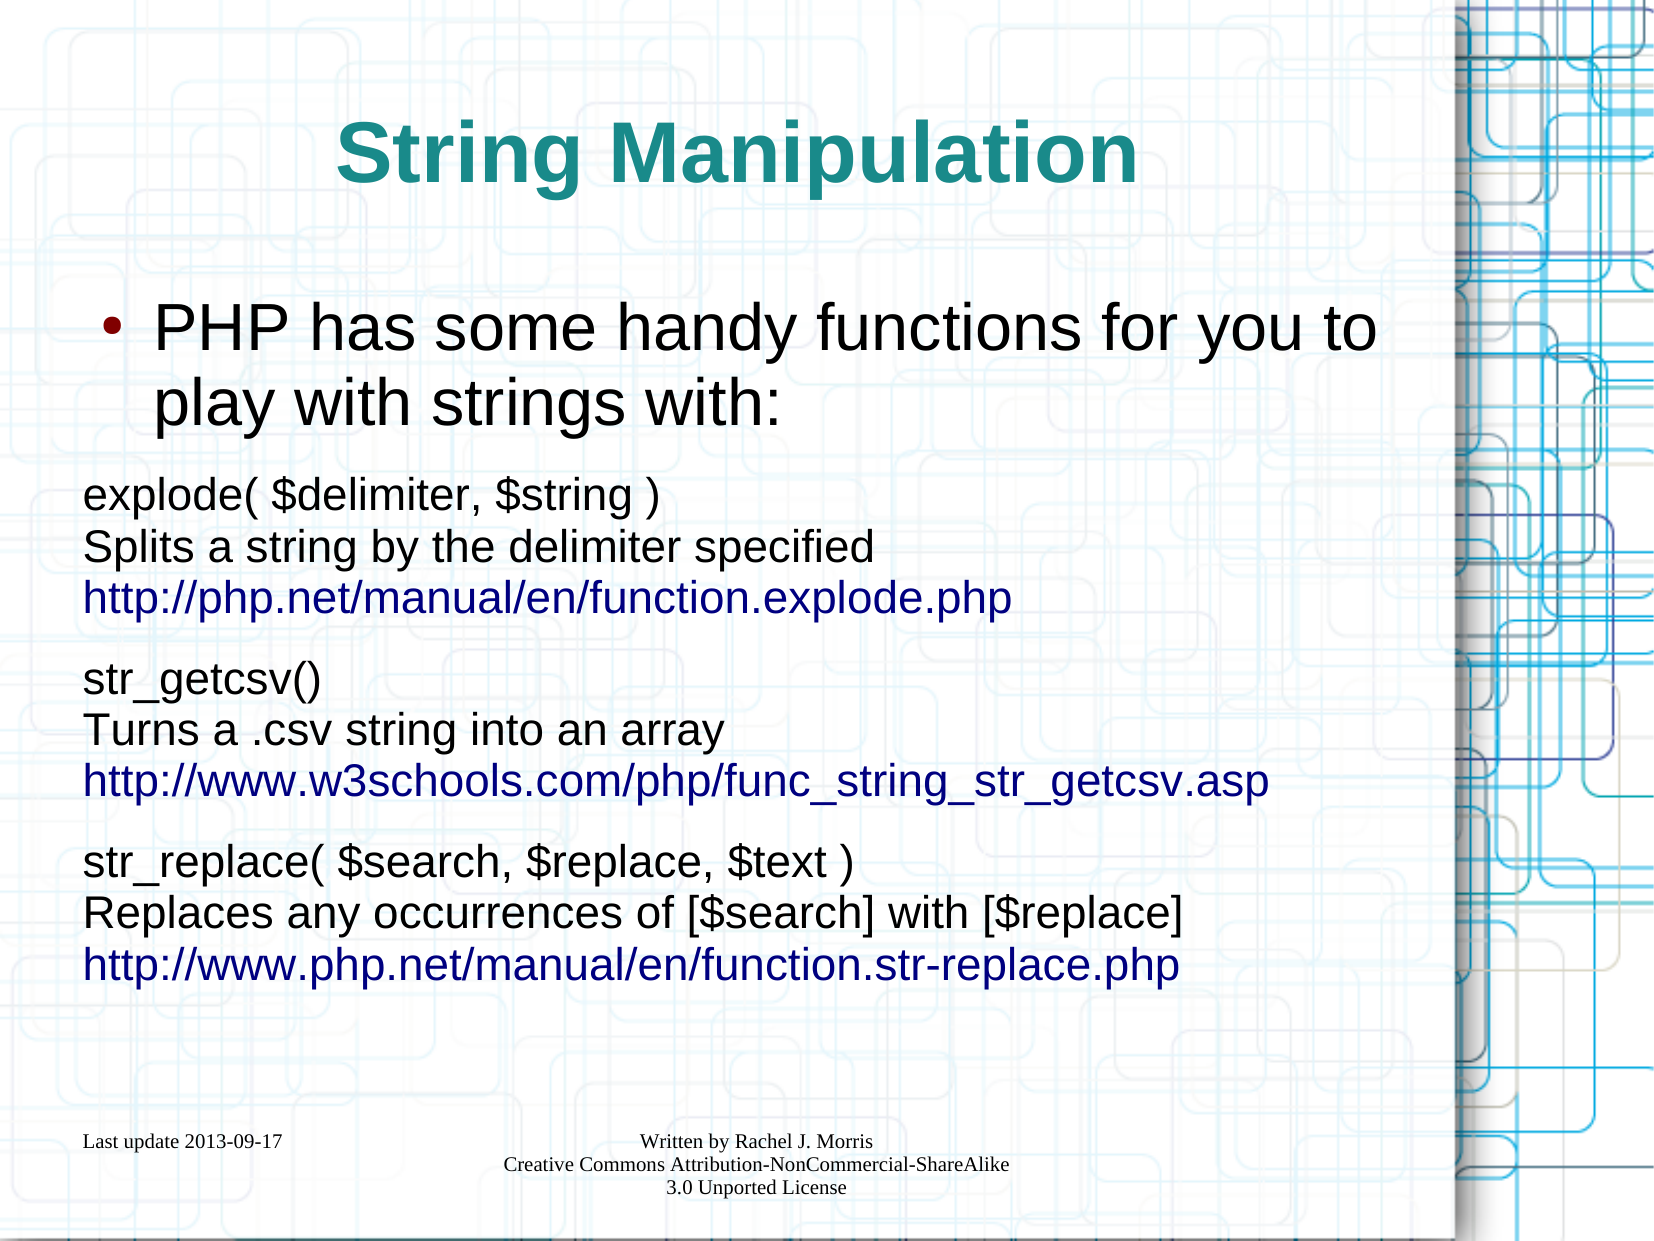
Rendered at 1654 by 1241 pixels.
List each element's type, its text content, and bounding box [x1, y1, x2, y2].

title String Manipulation [59, 49, 1418, 257]
list PHP has some handy functions for you to play with strings with: explode( $delimiter, $string ) Splits a string by the delimiter specified http://php.net/manual/en/function.explode.php str_getcsv() Turns a .csv string into an array http://www.w3schools.com/php/func_string_str_getcsv.asp str_replace( $search, $replace, $text ) Replaces any occurrences of [$search] with [$replace] http://www.php.net/manual/en/function.str-replace.php [82, 290, 1418, 1010]
picture [0, 0, 1654, 1241]
